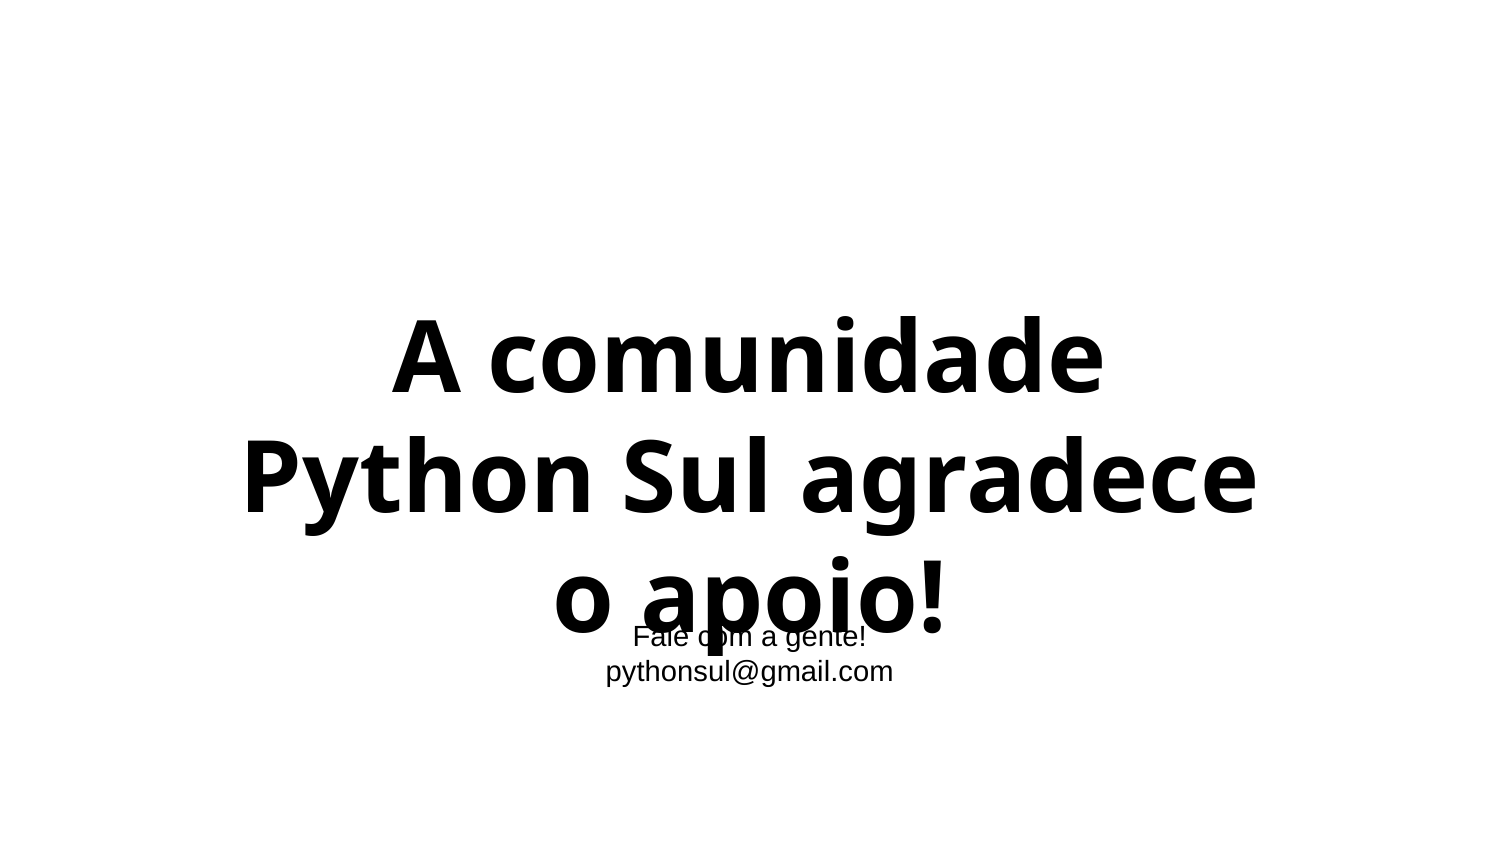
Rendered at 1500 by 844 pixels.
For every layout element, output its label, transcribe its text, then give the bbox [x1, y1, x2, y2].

text_box Fale com a gente! pythonsul@gmail.com [416, 602, 1084, 706]
text_box A comunidade Python Sul agradece o apoio! [215, 277, 1285, 549]
